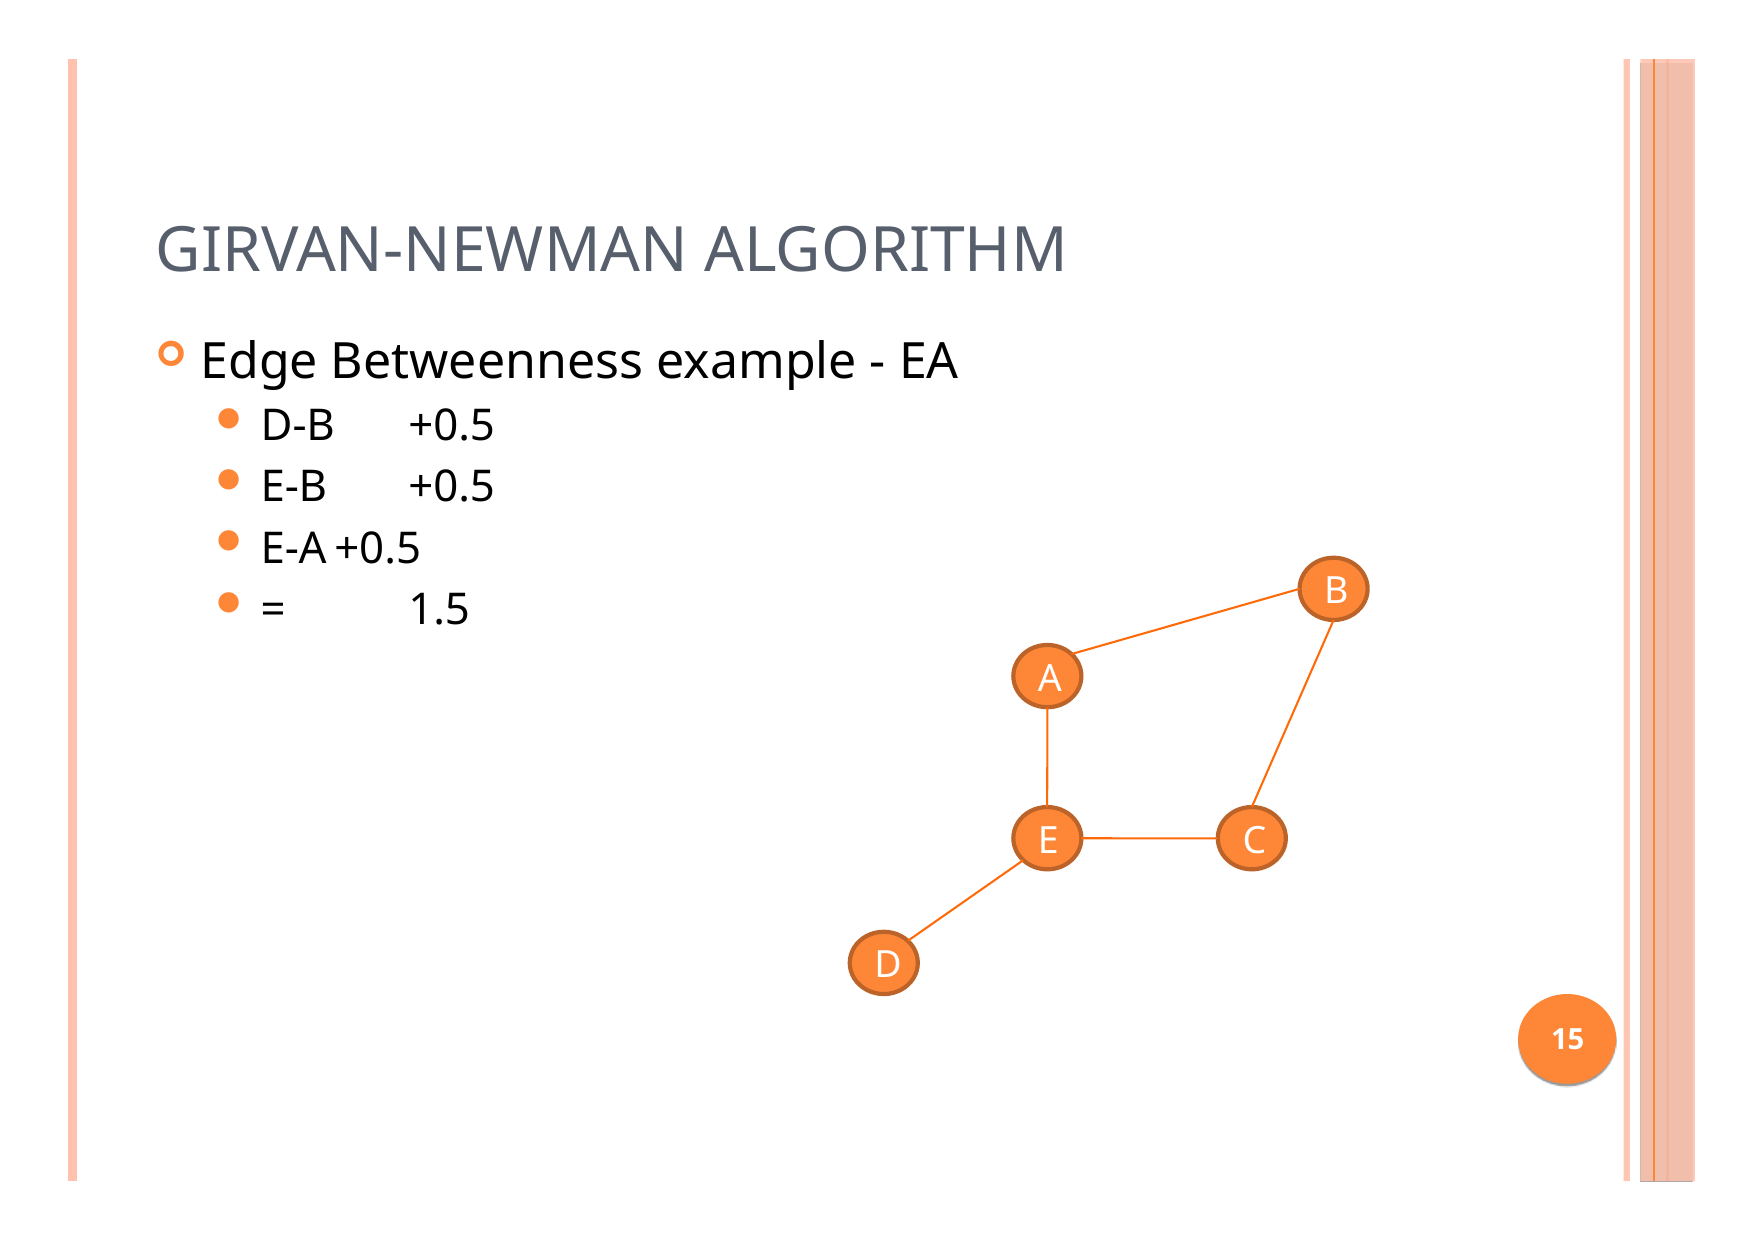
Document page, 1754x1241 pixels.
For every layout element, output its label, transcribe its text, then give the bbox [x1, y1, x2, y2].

list Edge Betweenness example - EA D-B +0.5 E-B +0.5 E-A +0.5 = 1.5 [140, 320, 1477, 1119]
text_box A [1013, 644, 1082, 708]
text_box C [1217, 807, 1286, 870]
footer [1563, 438, 1629, 963]
text_box B [1299, 557, 1368, 620]
text_box E [1013, 807, 1082, 870]
slide_number <number> [1513, 997, 1623, 1083]
title Girvan-Newman Algorithm [140, 103, 1477, 291]
text_box D [849, 931, 918, 995]
